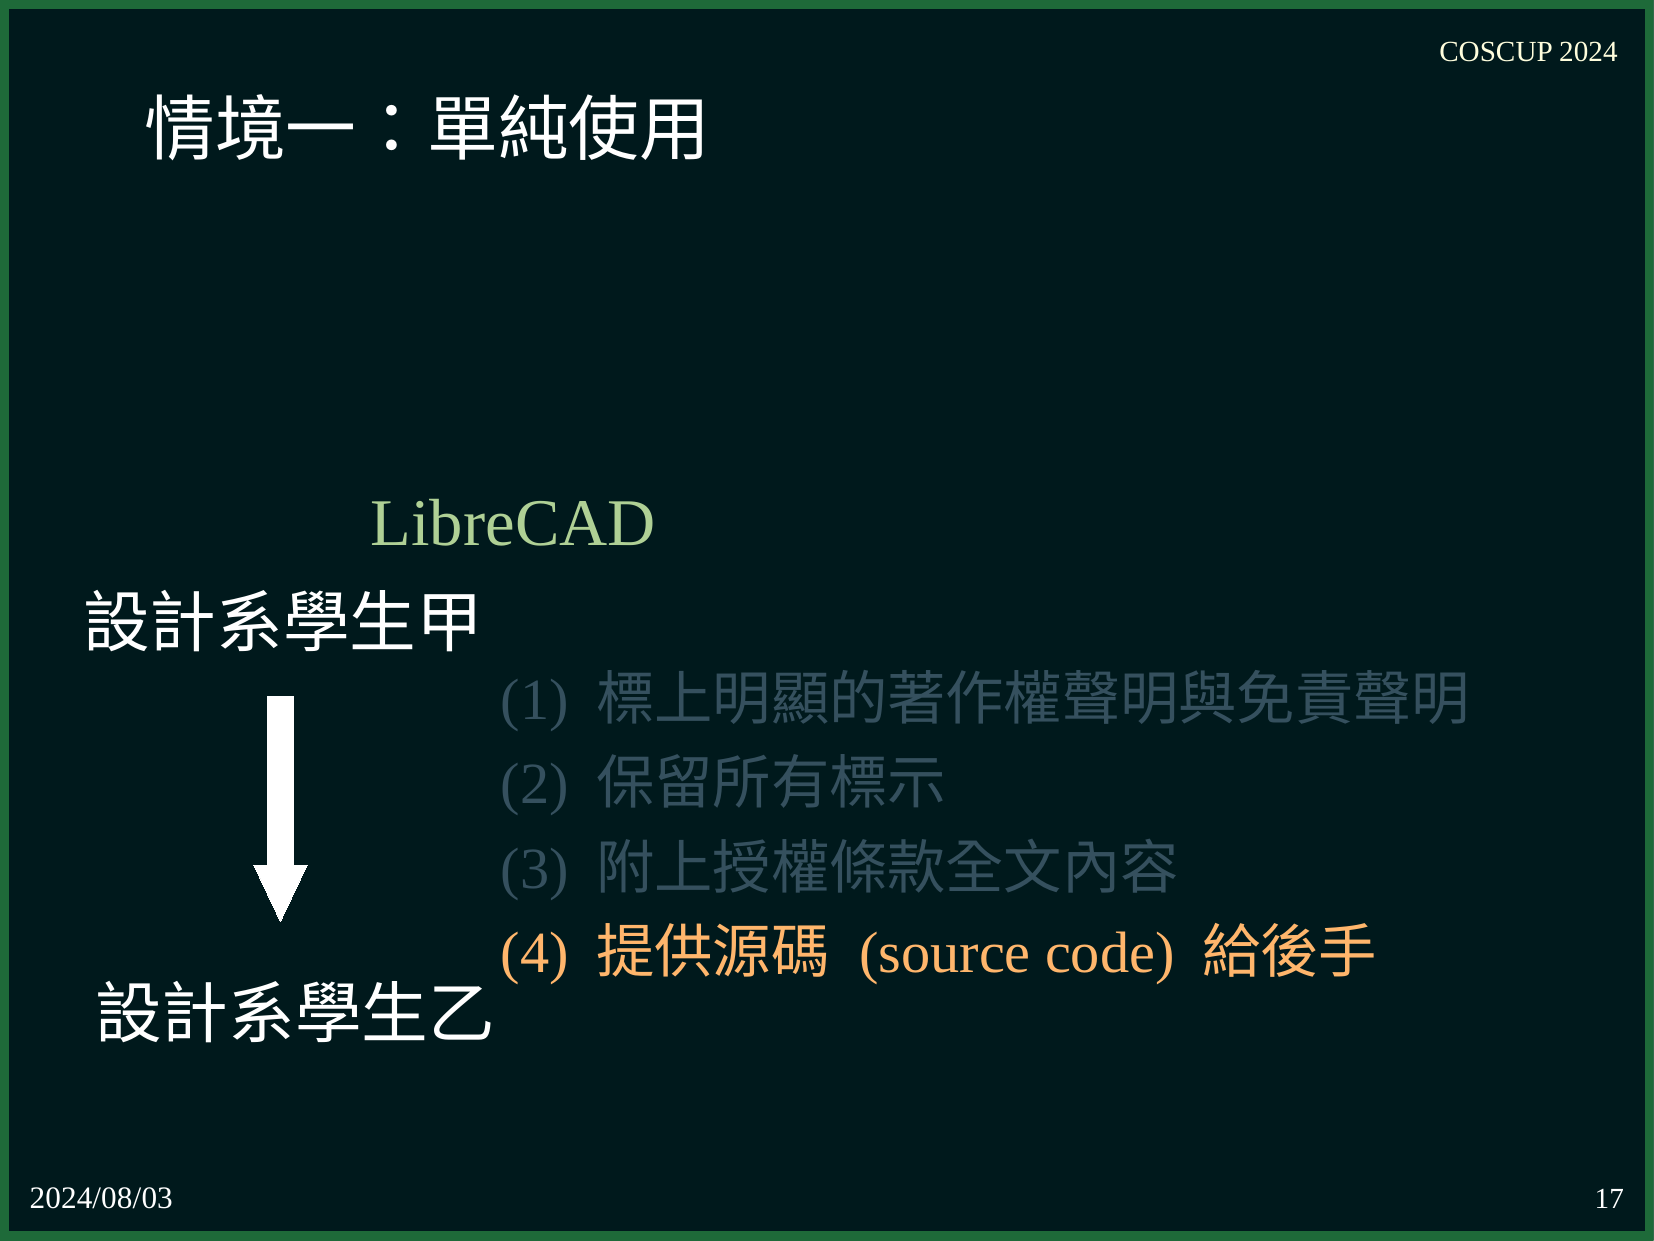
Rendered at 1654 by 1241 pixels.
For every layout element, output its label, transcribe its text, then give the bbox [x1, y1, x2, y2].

text_box 設計系學生甲 [59, 561, 508, 674]
text_box 情境一：單純使用 [129, 64, 1424, 184]
text_box 設計系學生乙 [70, 952, 520, 1065]
text_box LibreCAD [289, 478, 739, 587]
text_box [253, 696, 308, 922]
title (1) 標上明顯的著作權聲明與免責聲明 (2) 保留所有標示 (3) 附上授權條款全文內容 (4) 提供源碼 (source code) 給後手 [500, 596, 1630, 1045]
